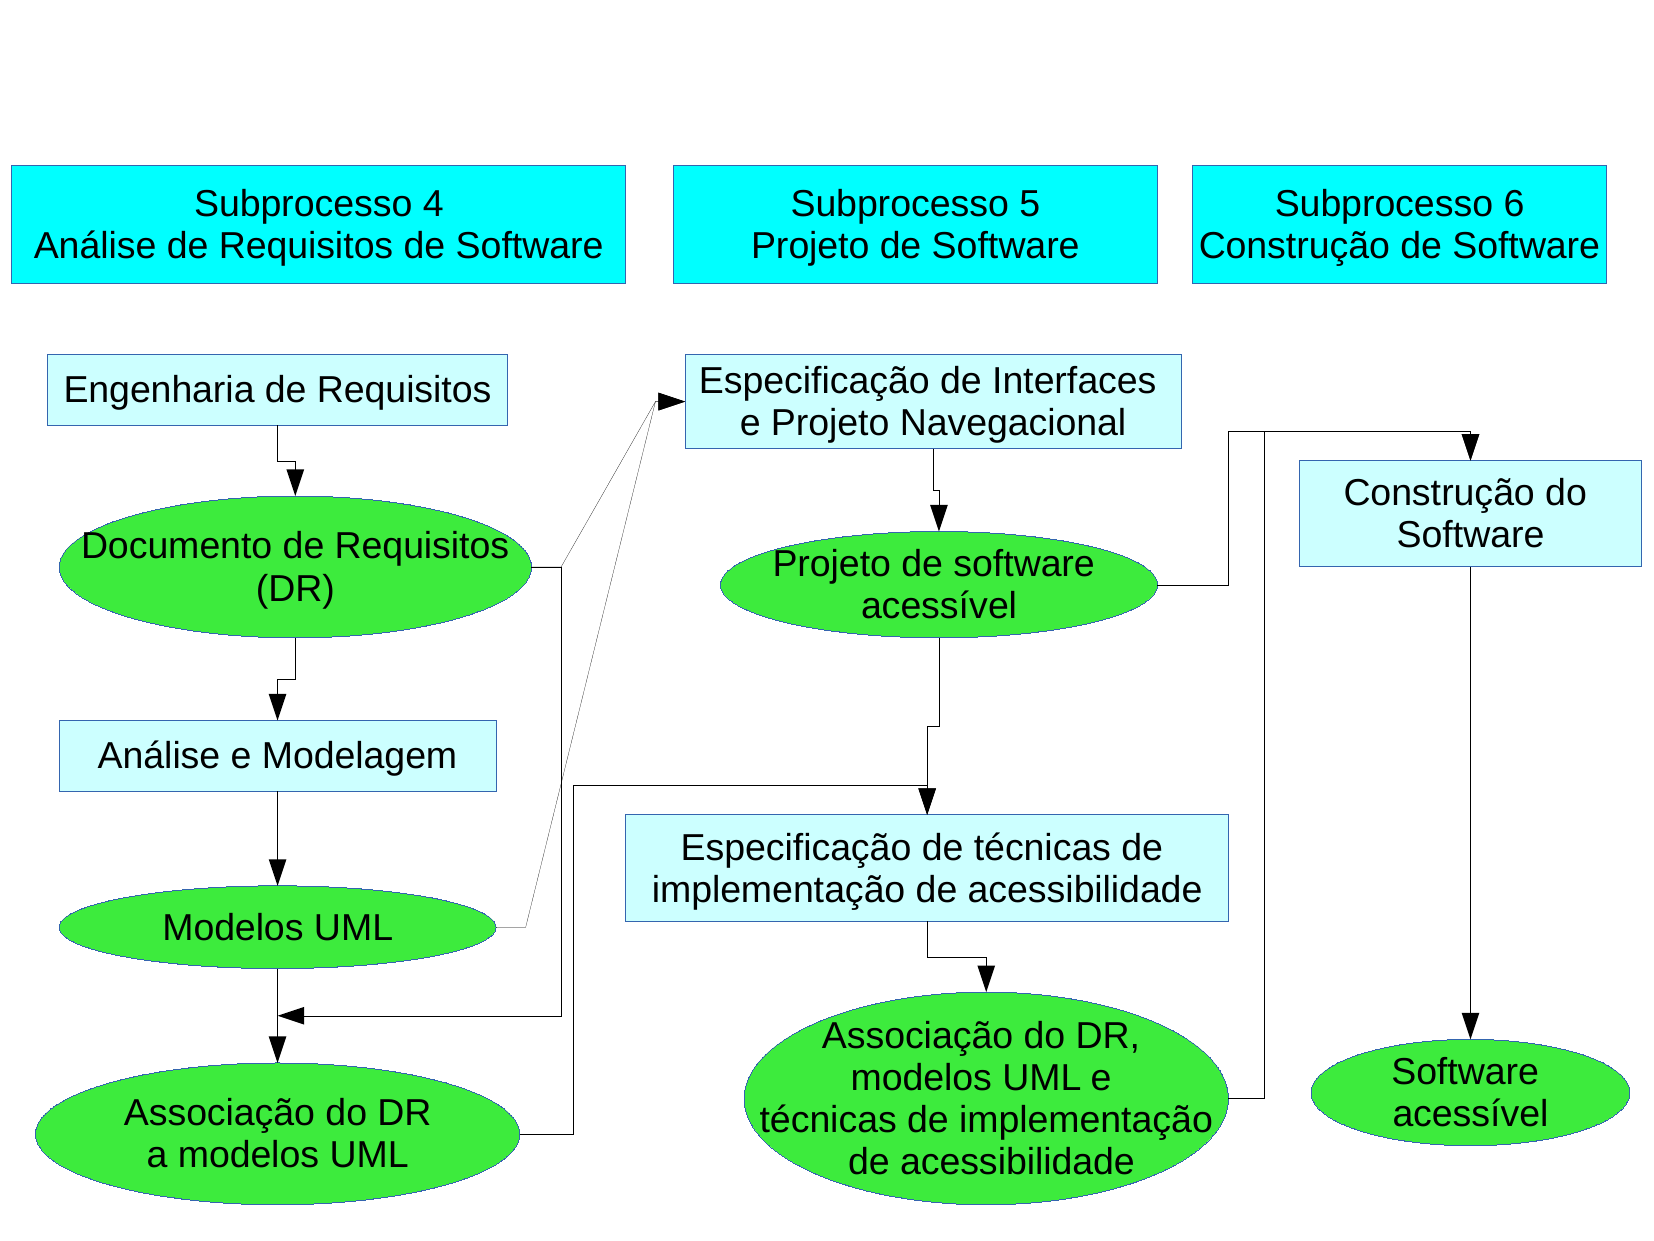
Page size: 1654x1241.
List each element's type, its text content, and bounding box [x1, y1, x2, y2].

text_box Subprocesso 4 Análise de Requisitos de Software [11, 165, 626, 284]
text_box Construção do Software [1299, 460, 1642, 567]
text_box Projeto de software acessível [720, 531, 1158, 638]
text_box Análise e Modelagem [59, 720, 497, 792]
text_box Subprocesso 6 Construção de Software [1192, 165, 1607, 284]
text_box Software acessível [1311, 1039, 1630, 1146]
text_box Engenharia de Requisitos [47, 354, 508, 426]
text_box Especificação de técnicas de implementação de acessibilidade [625, 814, 1229, 922]
text_box Associação do DR, modelos UML e técnicas de implementação de acessibilidade [744, 992, 1229, 1205]
text_box Subprocesso 5 Projeto de Software [673, 165, 1158, 284]
text_box Associação do DR a modelos UML [35, 1062, 520, 1205]
text_box Modelos UML [59, 885, 497, 969]
text_box Especificação de Interfaces e Projeto Navegacional [685, 354, 1182, 449]
text_box Documento de Requisitos (DR) [59, 496, 532, 638]
